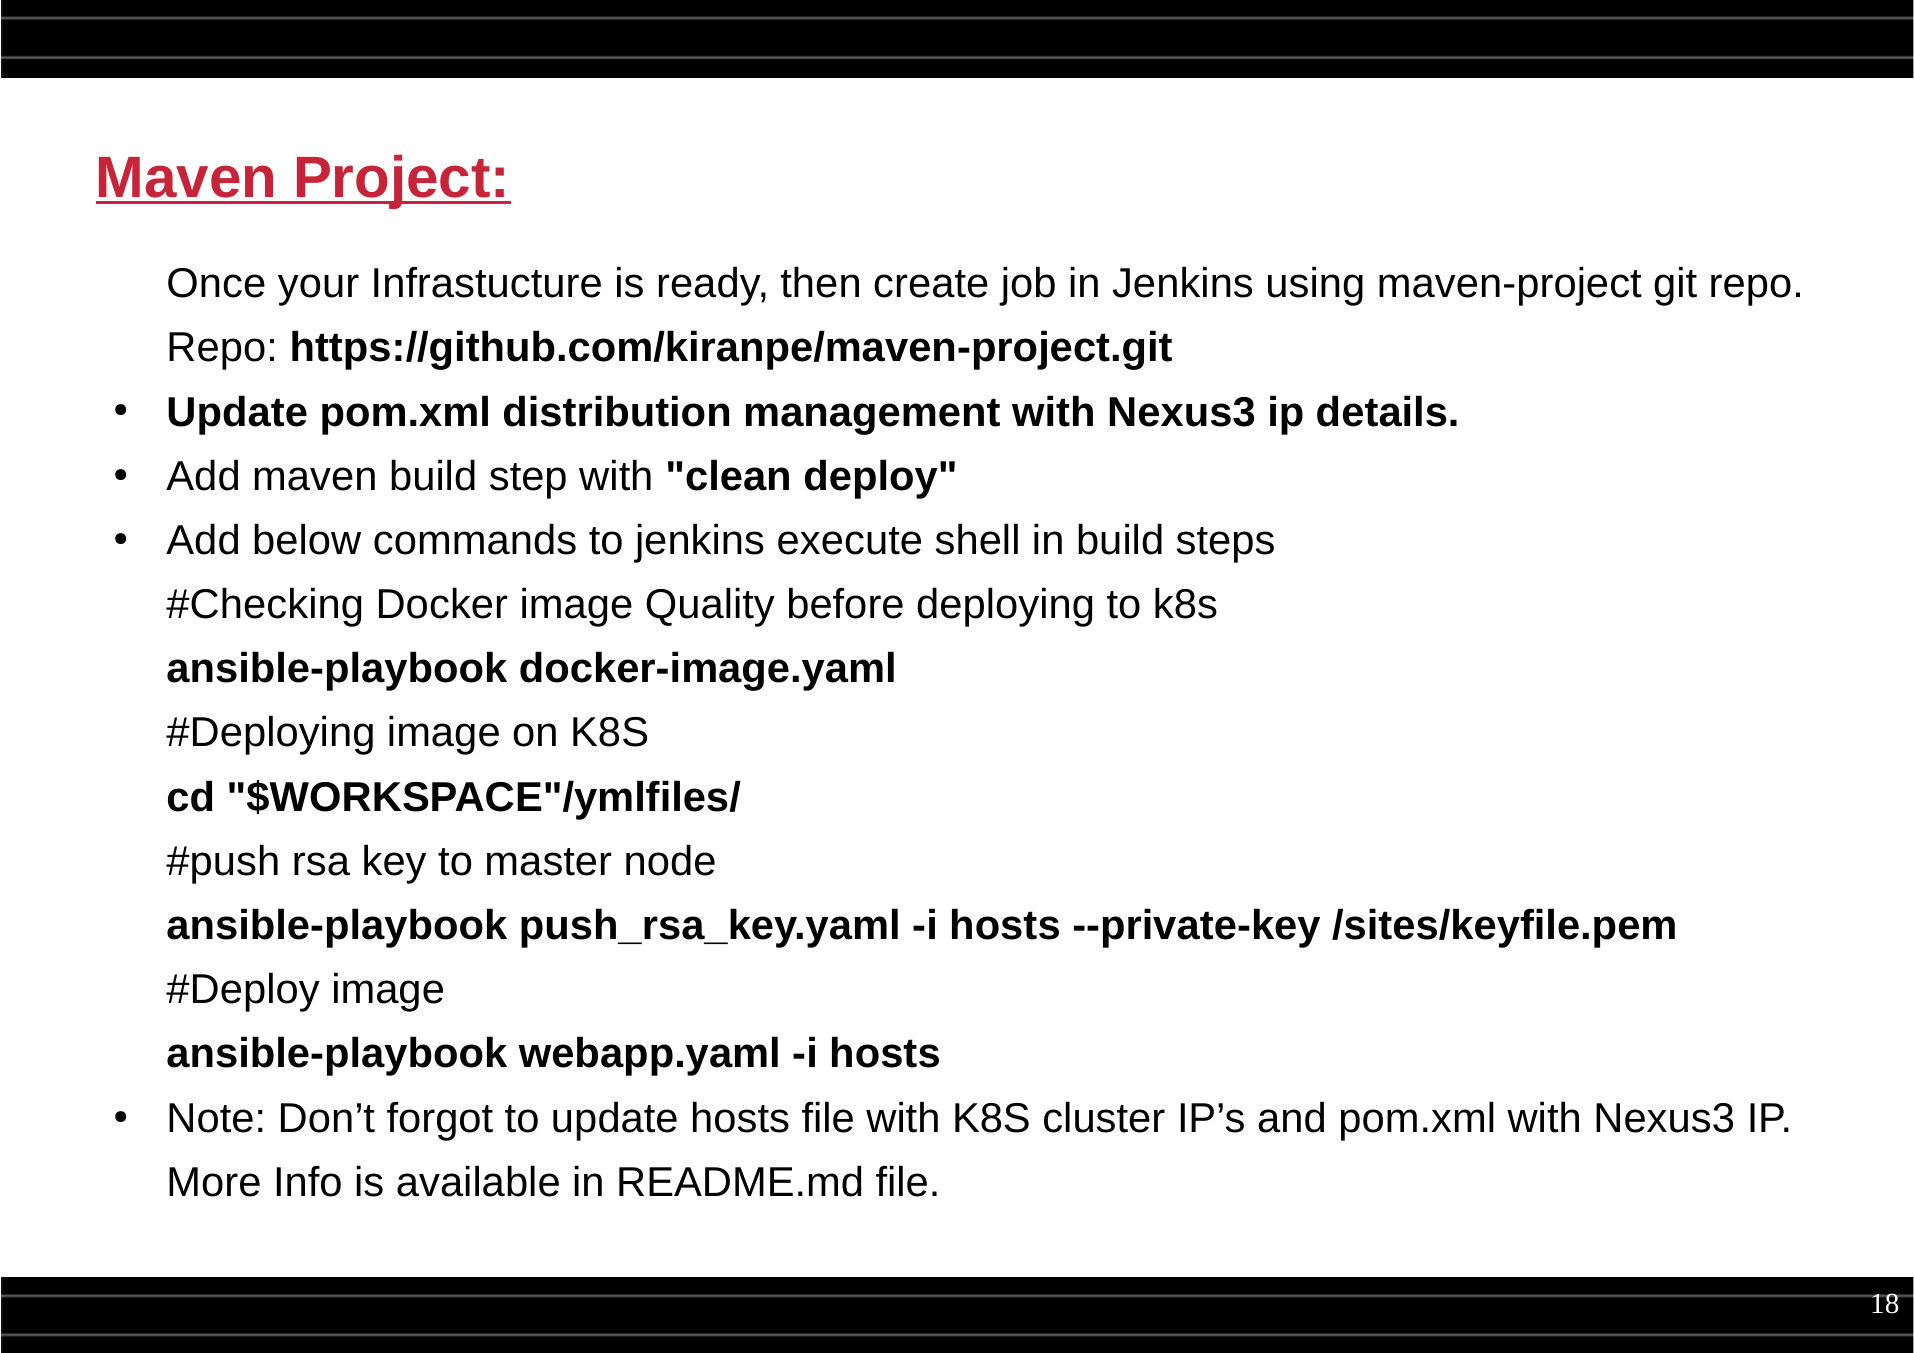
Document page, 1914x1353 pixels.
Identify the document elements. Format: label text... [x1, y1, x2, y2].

picture [1, 0, 1914, 78]
title Maven Project: [95, 106, 733, 249]
picture [1, 1277, 1914, 1353]
list Once your Infrastucture is ready, then create job in Jenkins using maven-project git repo. Repo: https://github.com/kiranpe/maven-project.git Update pom.xml distribution management with Nexus3 ip details. Add maven build step with "clean deploy" Add below commands to jenkins execute shell in build steps #Checking Docker image Quality before deploying to k8s ansible-playbook docker-image.yaml #Deploying image on K8S cd "$WORKSPACE"/ymlfiles/ #push rsa key to master node ansible-playbook push_rsa_key.yaml -i hosts --private-key /sites/keyfile.pem #Deploy image ansible-playbook webapp.yaml -i hosts Note: Don’t forgot to update hosts file with K8S cluster IP’s and pom.xml with Nexus3 IP. More Info is available in README.md file. [95, 259, 1855, 1229]
